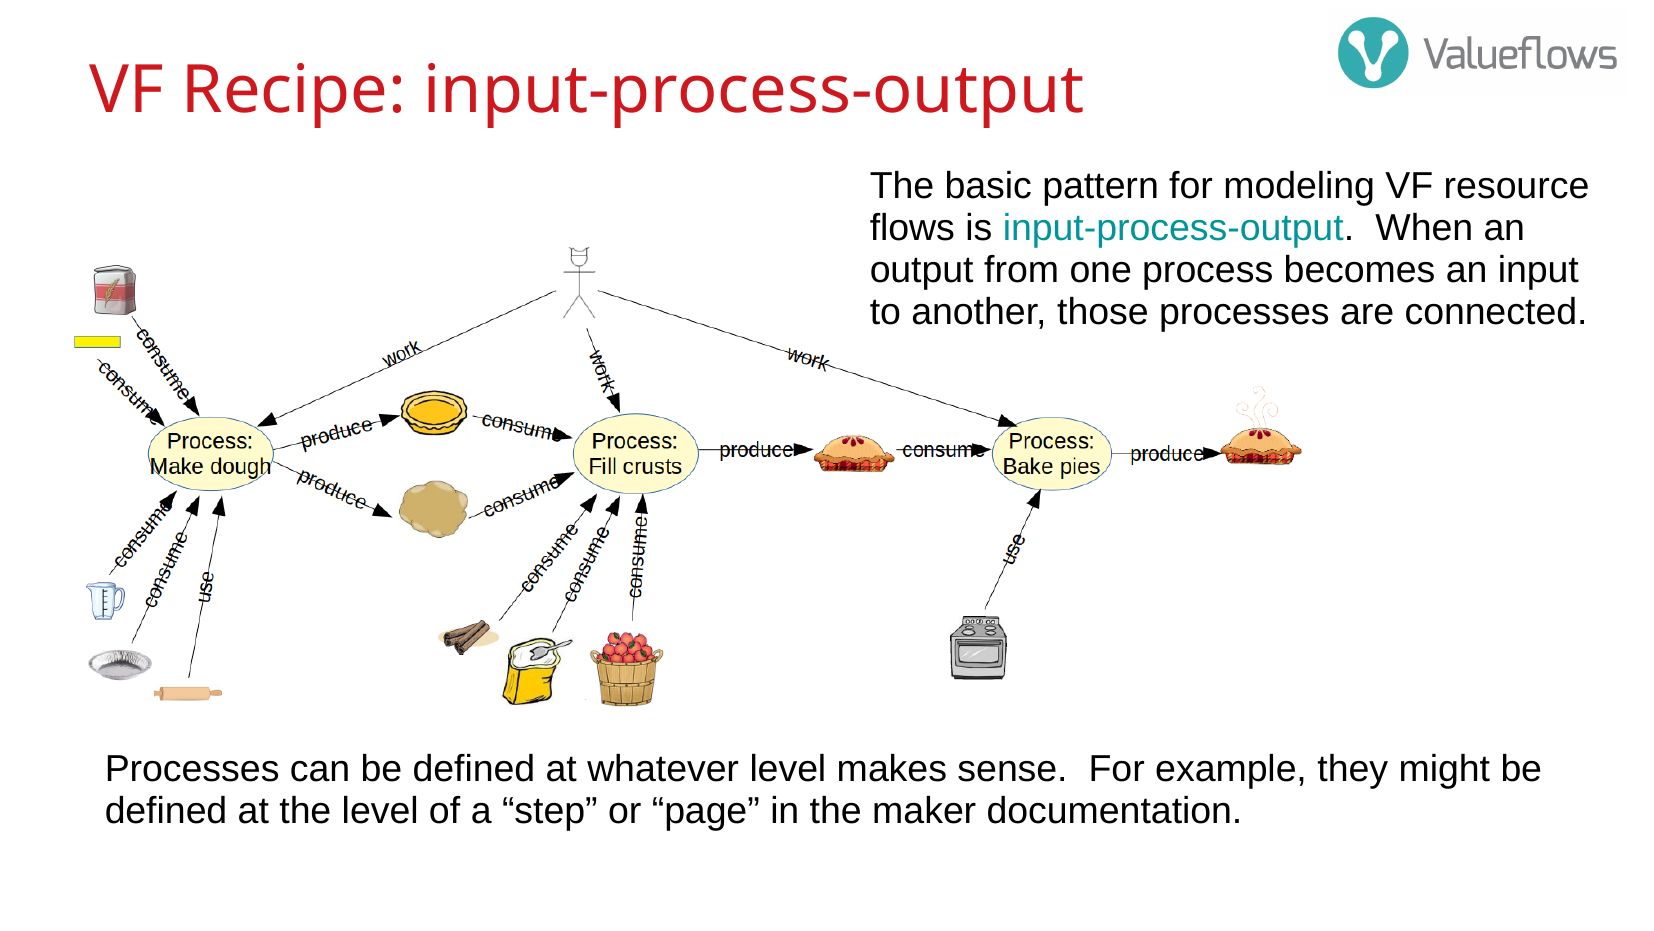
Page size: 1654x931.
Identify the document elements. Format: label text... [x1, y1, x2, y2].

picture [1328, 6, 1627, 97]
text_box Processes can be defined at whatever level makes sense. For example, they might be defined at the level of a “step” or “page” in the maker documentation. [90, 740, 1561, 921]
text_box VF Recipe: input-process-output [75, 34, 1439, 127]
picture [70, 247, 1316, 727]
text_box The basic pattern for modeling VF resource flows is input-process-output. When an output from one process becomes an input to another, those processes are connected. [855, 156, 1636, 340]
